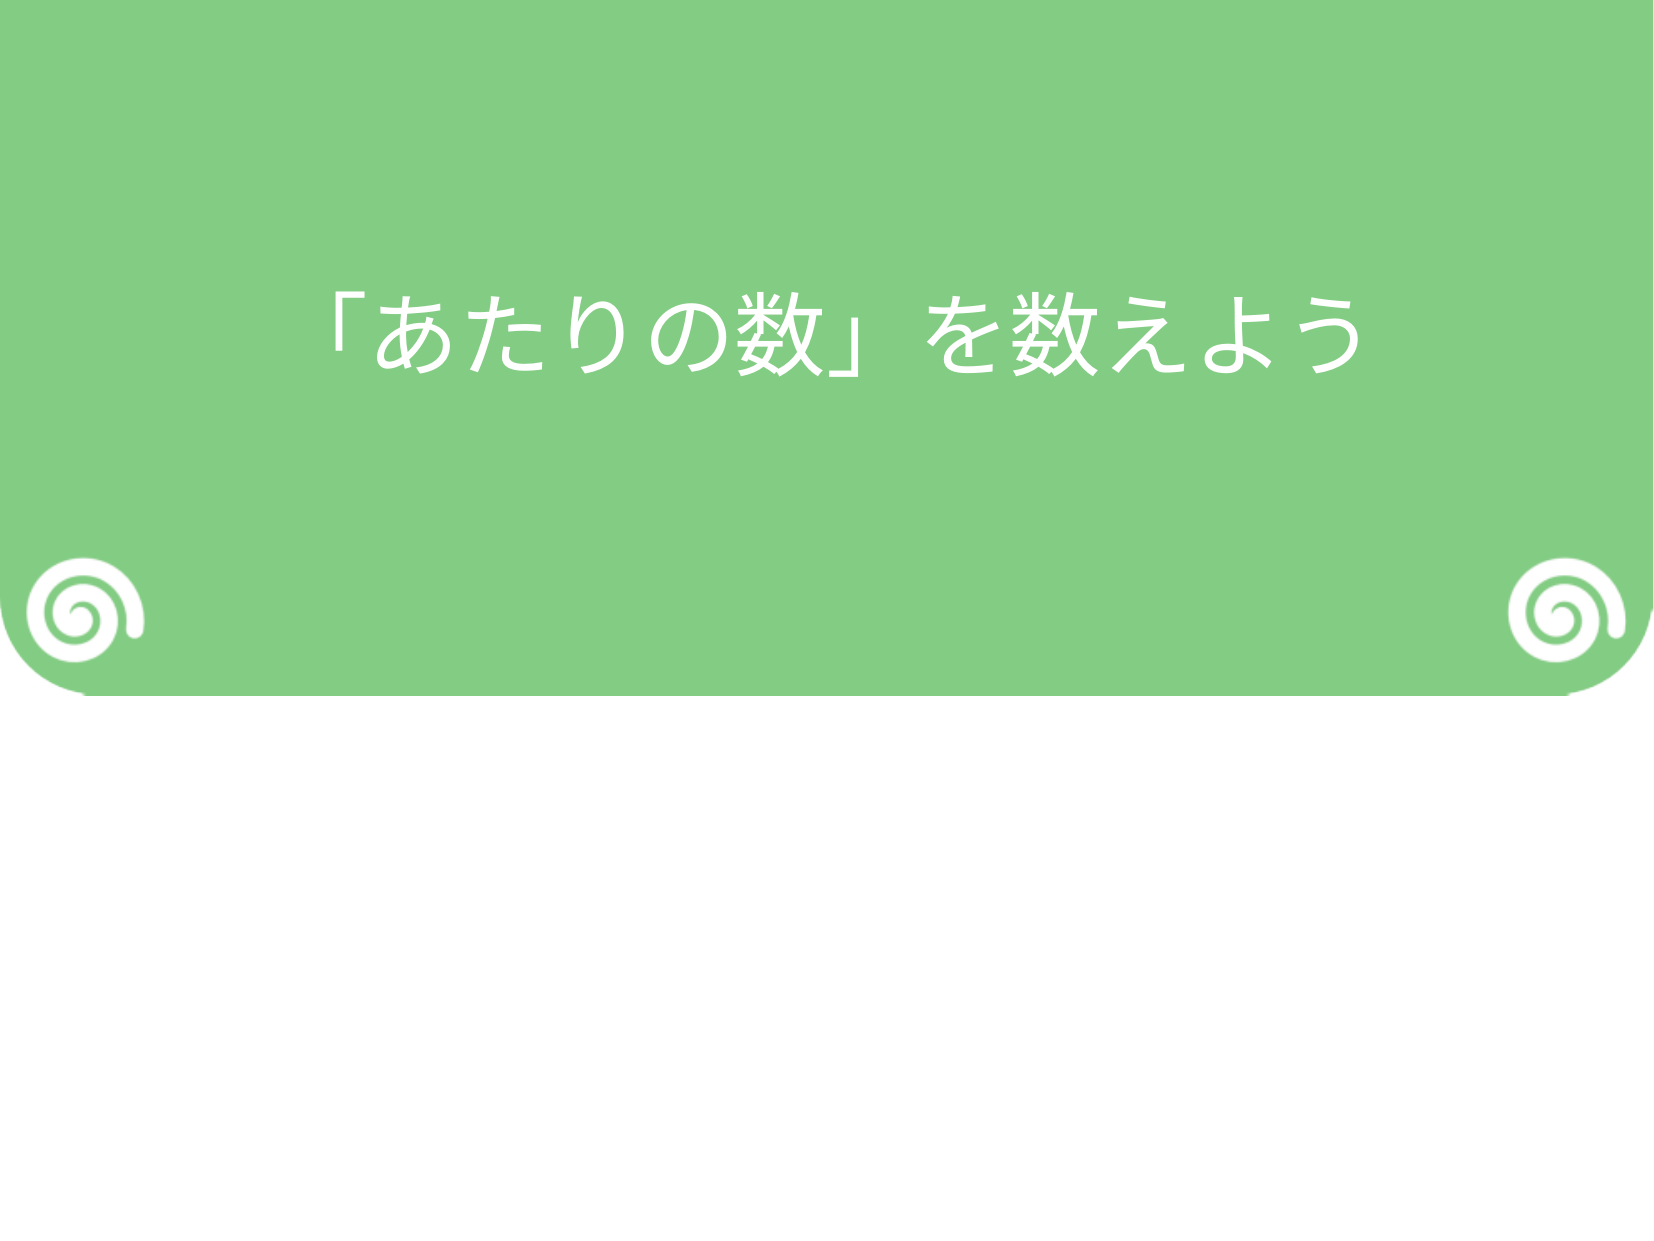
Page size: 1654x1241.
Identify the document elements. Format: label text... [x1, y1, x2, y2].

picture [0, 0, 1654, 696]
title 「あたりの数」を数えよう [82, 226, 1571, 434]
